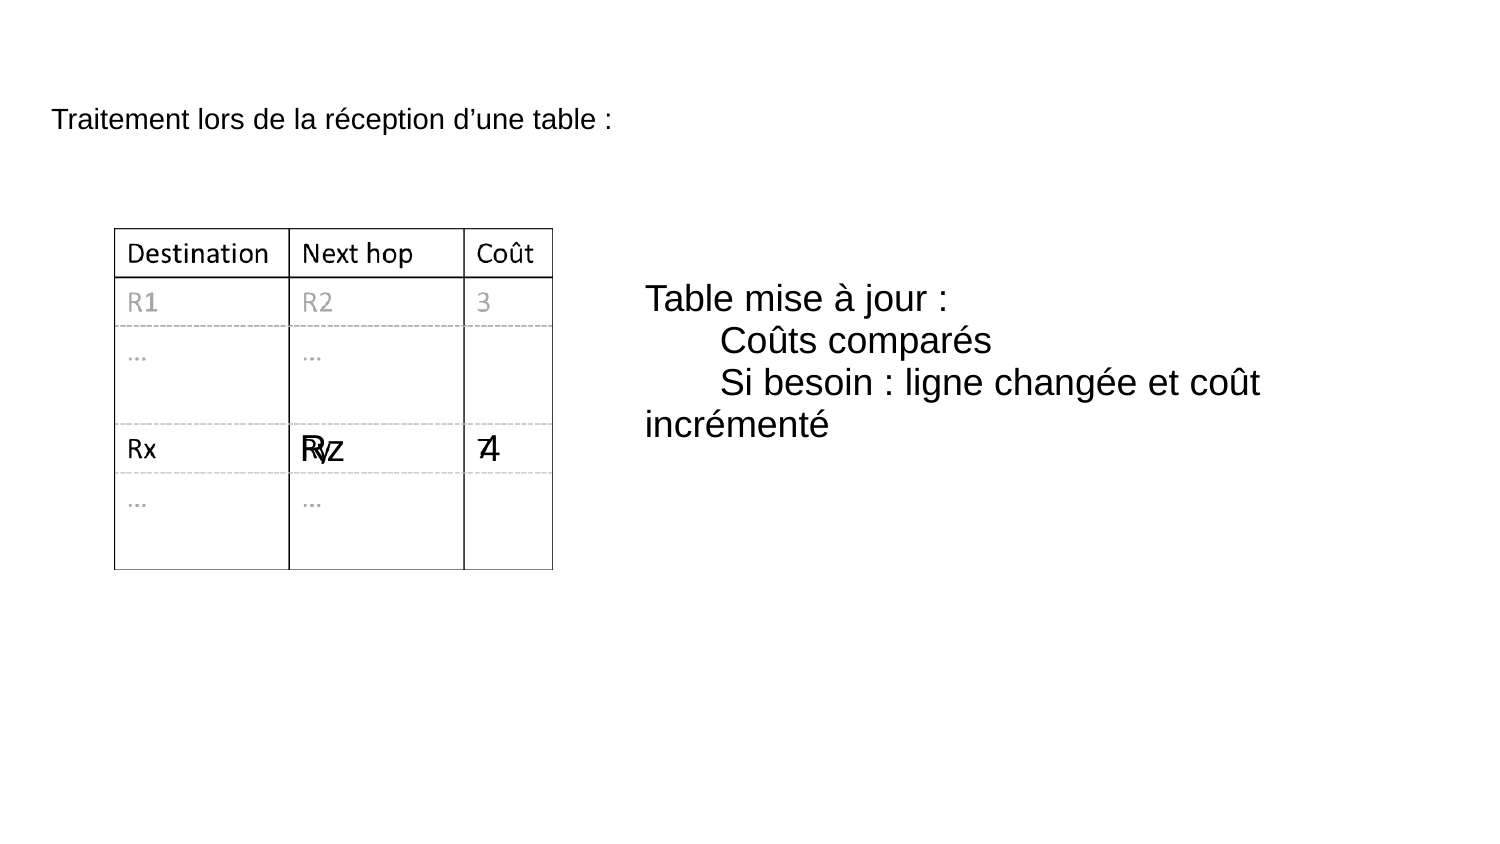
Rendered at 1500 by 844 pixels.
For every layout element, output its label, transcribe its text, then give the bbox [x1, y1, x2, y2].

picture [114, 224, 553, 571]
text_box Rz [285, 420, 391, 477]
text_box Table mise à jour : Coûts comparés Si besoin : ligne changée et coût incrémenté [630, 270, 1336, 453]
title Traitement lors de la réception d’une table : [51, 72, 1449, 167]
text_box 4 [465, 420, 526, 477]
